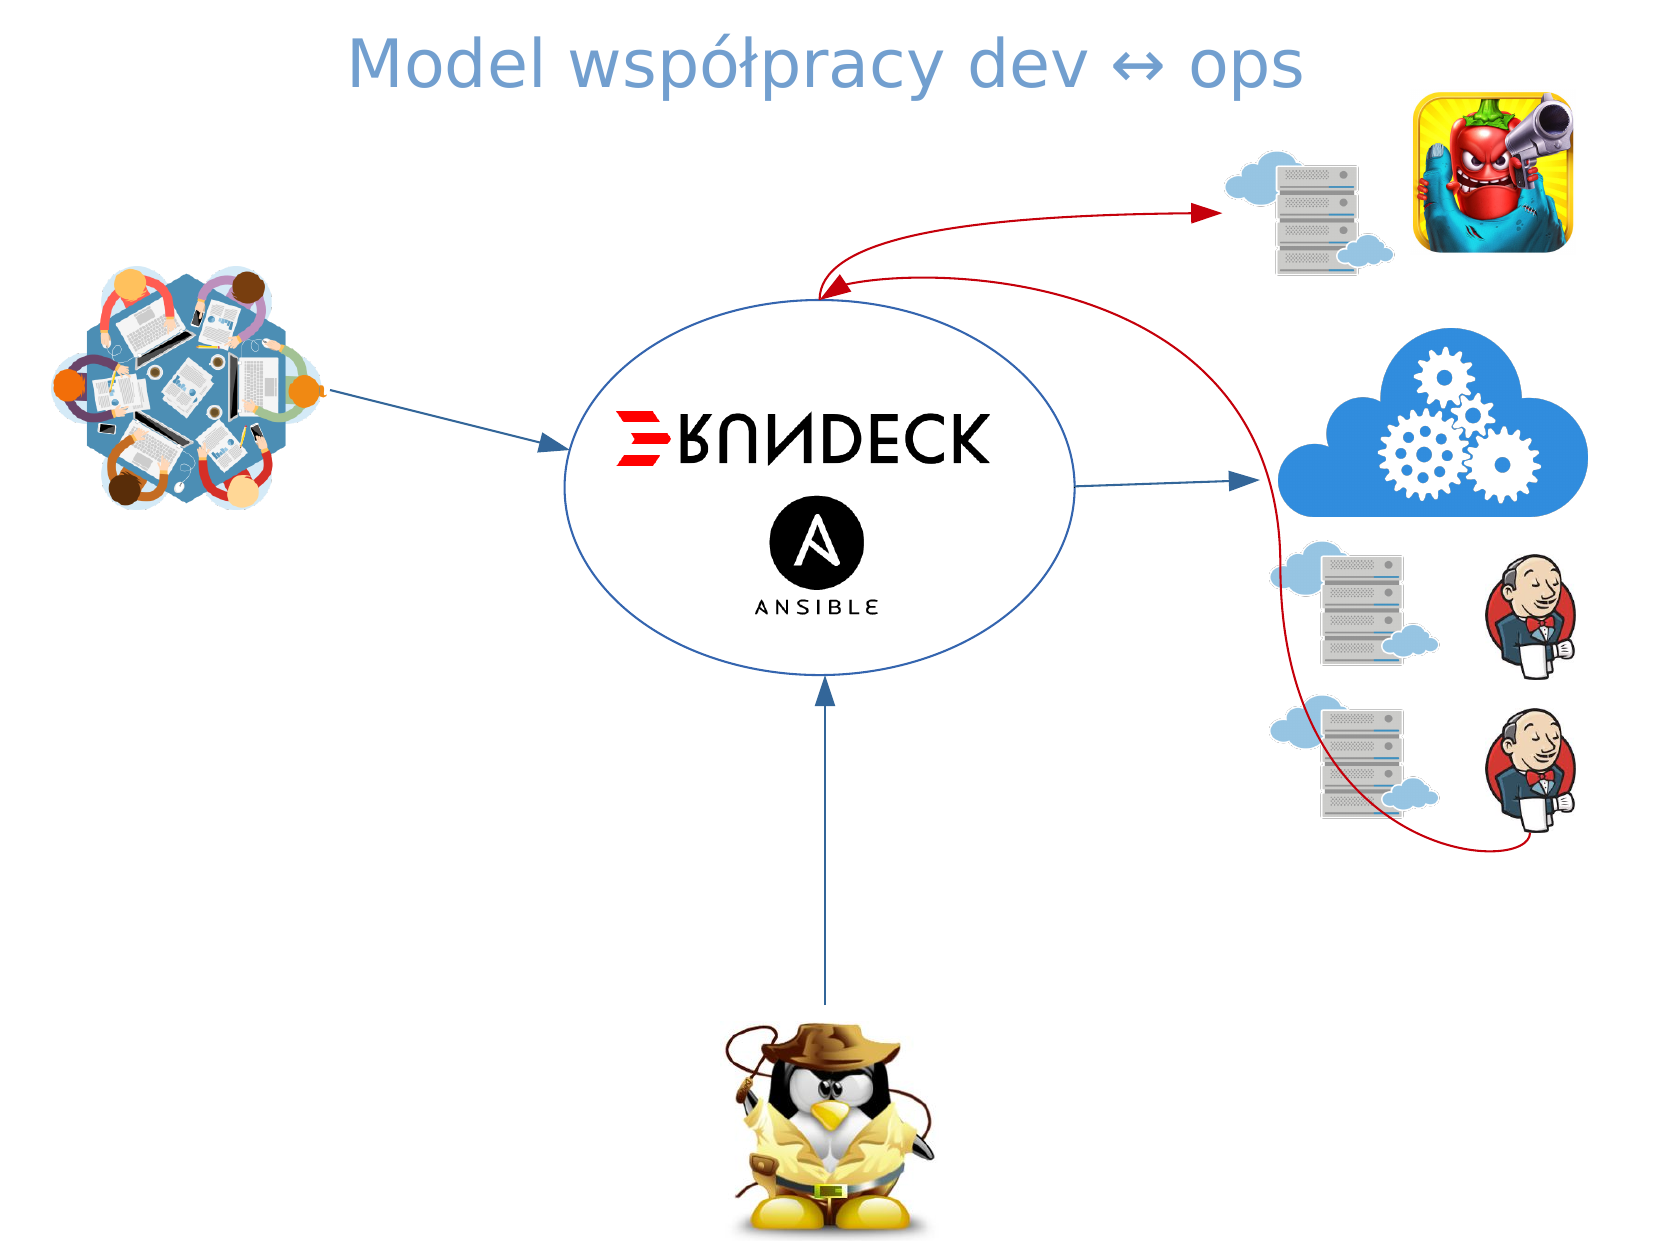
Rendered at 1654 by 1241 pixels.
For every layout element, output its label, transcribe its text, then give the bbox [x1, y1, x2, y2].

picture [0, 266, 406, 510]
picture [1222, 149, 1396, 277]
picture [1301, 693, 1441, 820]
picture [1267, 693, 1390, 820]
picture [1278, 328, 1588, 517]
picture [1267, 539, 1290, 667]
picture [616, 411, 990, 466]
picture [1485, 708, 1576, 833]
picture [720, 1021, 939, 1241]
picture [741, 482, 890, 631]
picture [1281, 539, 1441, 667]
picture [1410, 89, 1576, 256]
text_box Model współpracy dev ↔ ops [332, 17, 1322, 111]
picture [1485, 554, 1576, 680]
